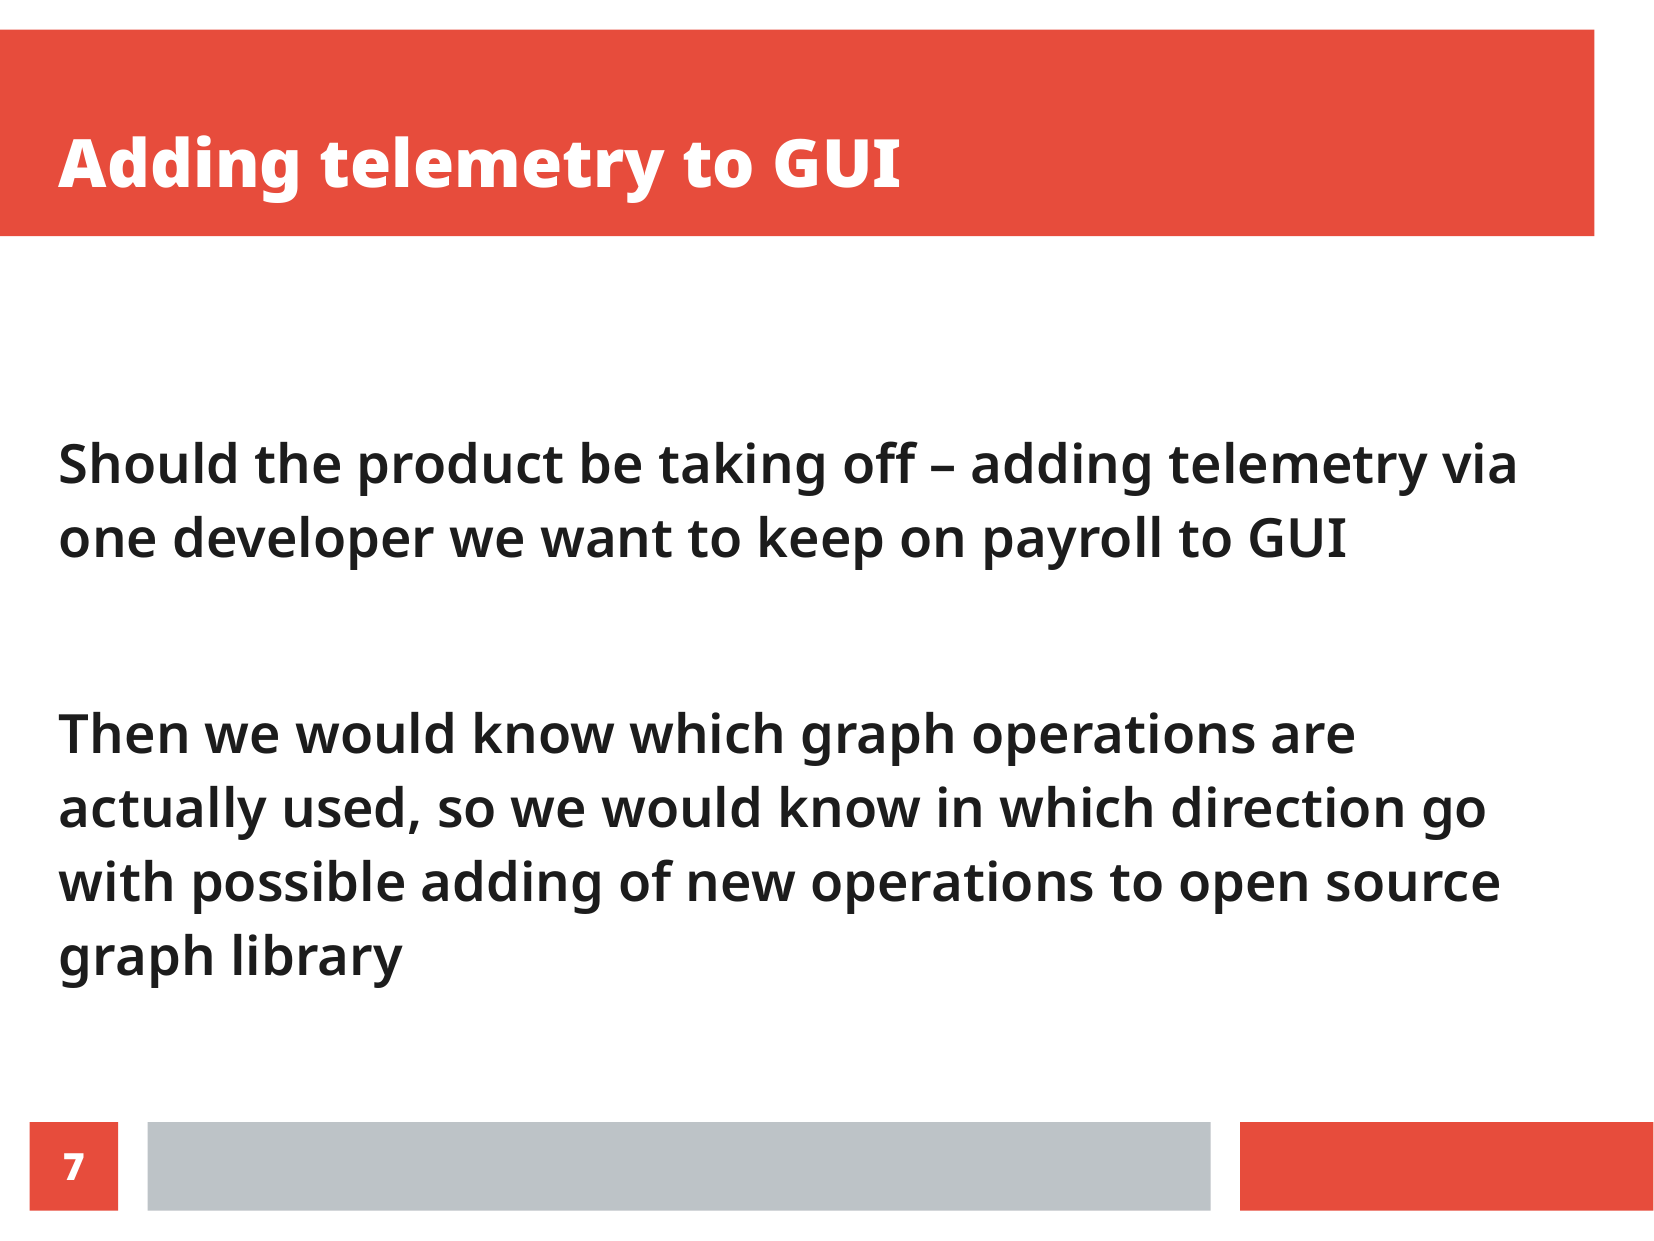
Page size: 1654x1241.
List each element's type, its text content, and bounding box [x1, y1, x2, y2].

list Should the product be taking off – adding telemetry via one developer we want to keep on payroll to GUI Then we would know which graph operations are actually used, so we would know in which direction go with possible adding of new operations to open source graph library [59, 324, 1565, 1093]
title Adding telemetry to GUI [59, 59, 1595, 207]
